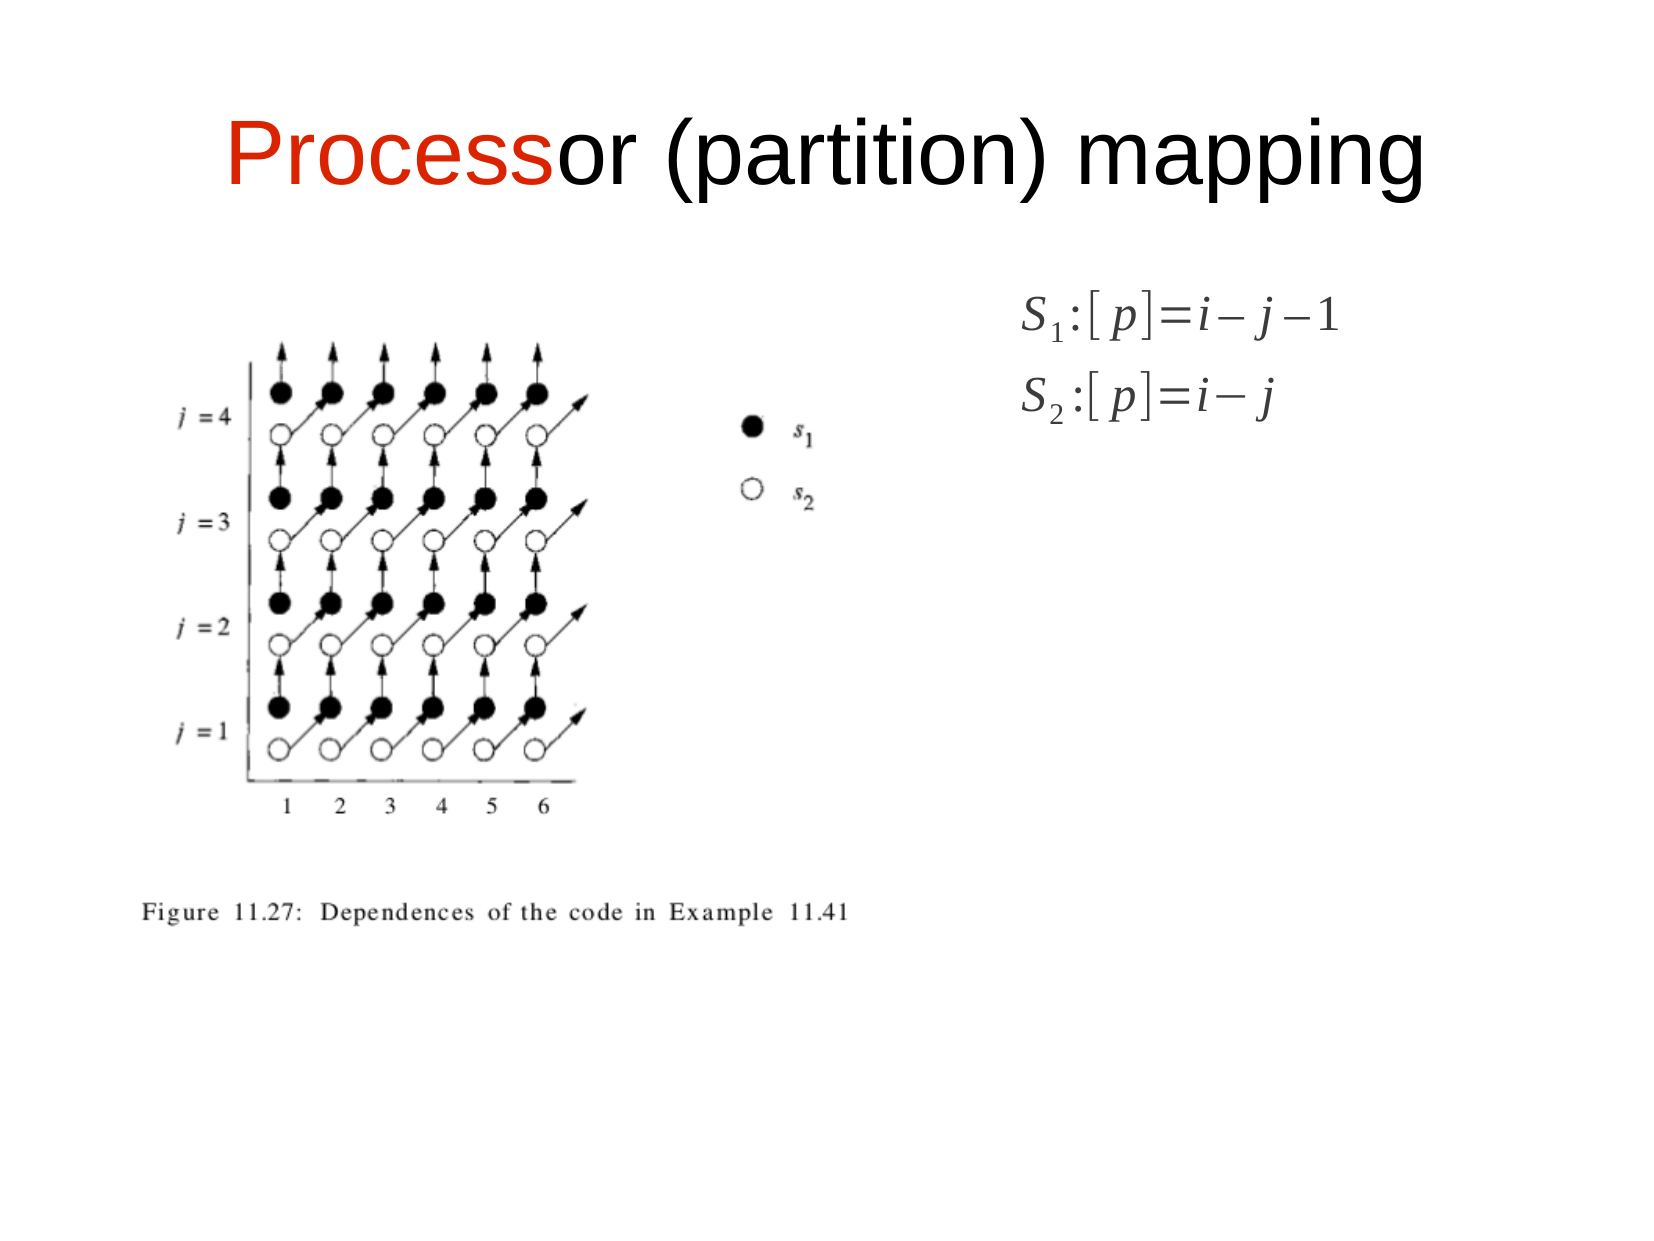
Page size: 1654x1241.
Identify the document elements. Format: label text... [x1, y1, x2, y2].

chart [1009, 286, 1355, 350]
picture [97, 314, 884, 950]
chart [1009, 367, 1288, 431]
title Processor (partition) mapping [82, 49, 1571, 257]
